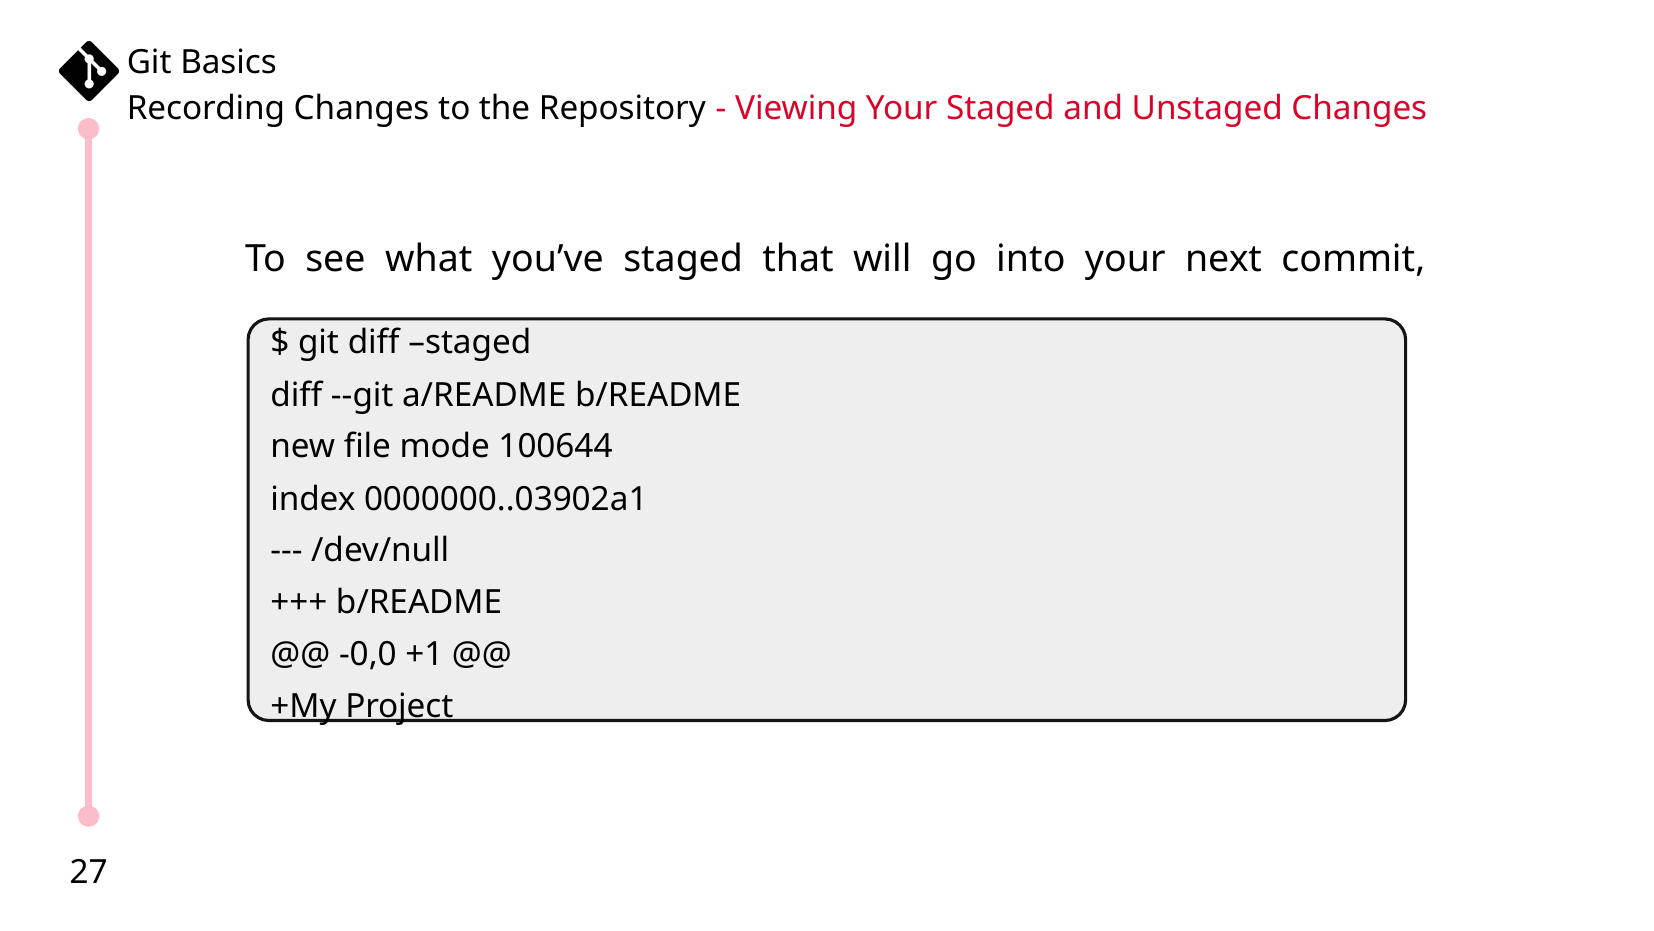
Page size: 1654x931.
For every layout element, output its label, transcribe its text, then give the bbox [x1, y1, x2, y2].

text_box Git Basics Recording Changes to the Repository - Viewing Your Staged and Unstaged Changes [112, 31, 1506, 113]
picture [59, 41, 119, 101]
text_box 27 [47, 840, 130, 889]
text_box $ git diff –staged diff --git a/README b/README new file mode 100644 index 0000000..03902a1 --- /dev/null +++ b/README @@ -0,0 +1 @@ +My Project [248, 318, 1406, 721]
text_box To see what you’ve staged that will go into your next commit, [230, 224, 1501, 296]
